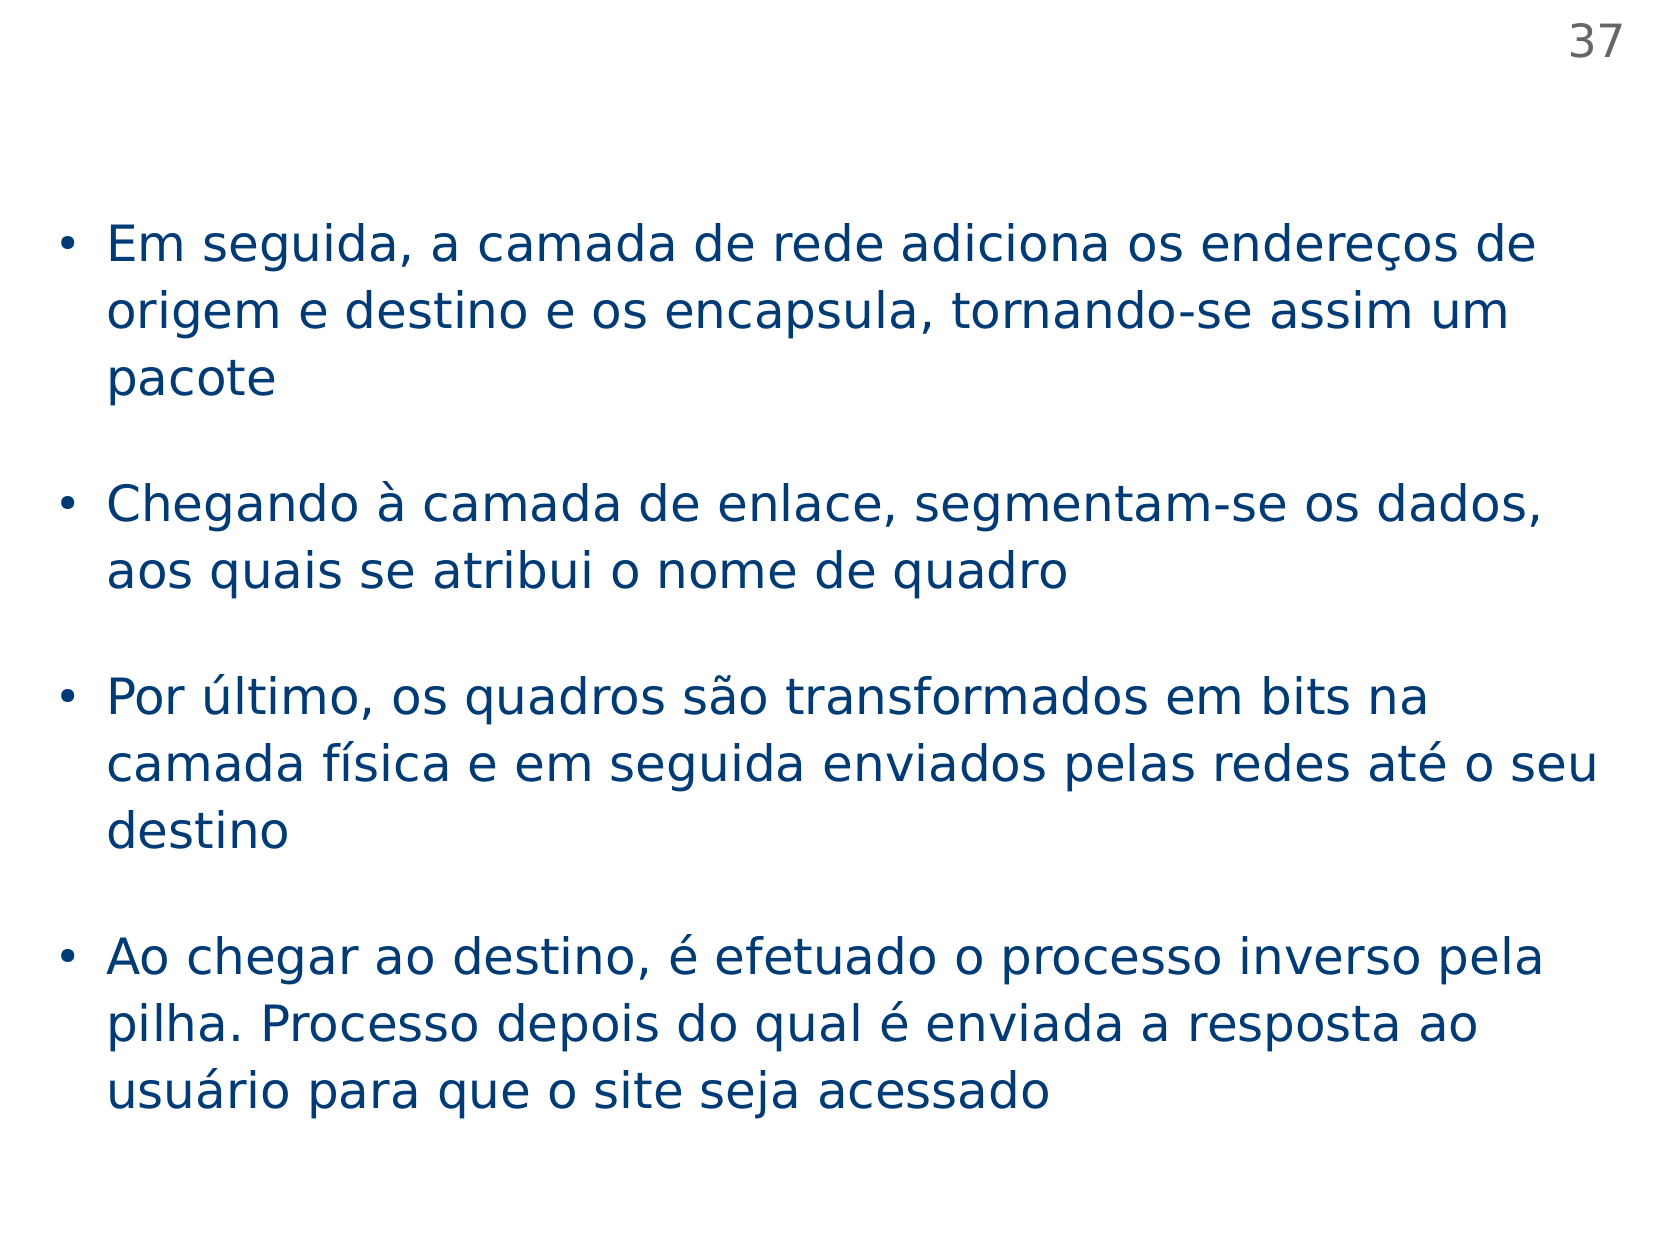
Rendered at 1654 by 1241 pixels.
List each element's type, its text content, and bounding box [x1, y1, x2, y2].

list Em seguida, a camada de rede adiciona os endereços de origem e destino e os encapsula, tornando-se assim um pacote Chegando à camada de enlace, segmentam-se os dados, aos quais se atribui o nome de quadro Por último, os quadros são transformados em bits na camada física e em seguida enviados pelas redes até o seu destino Ao chegar ao destino, é efetuado o processo inverso pela pilha. Processo depois do qual é enviada a resposta ao usuário para que o site seja acessado [59, 206, 1625, 1211]
